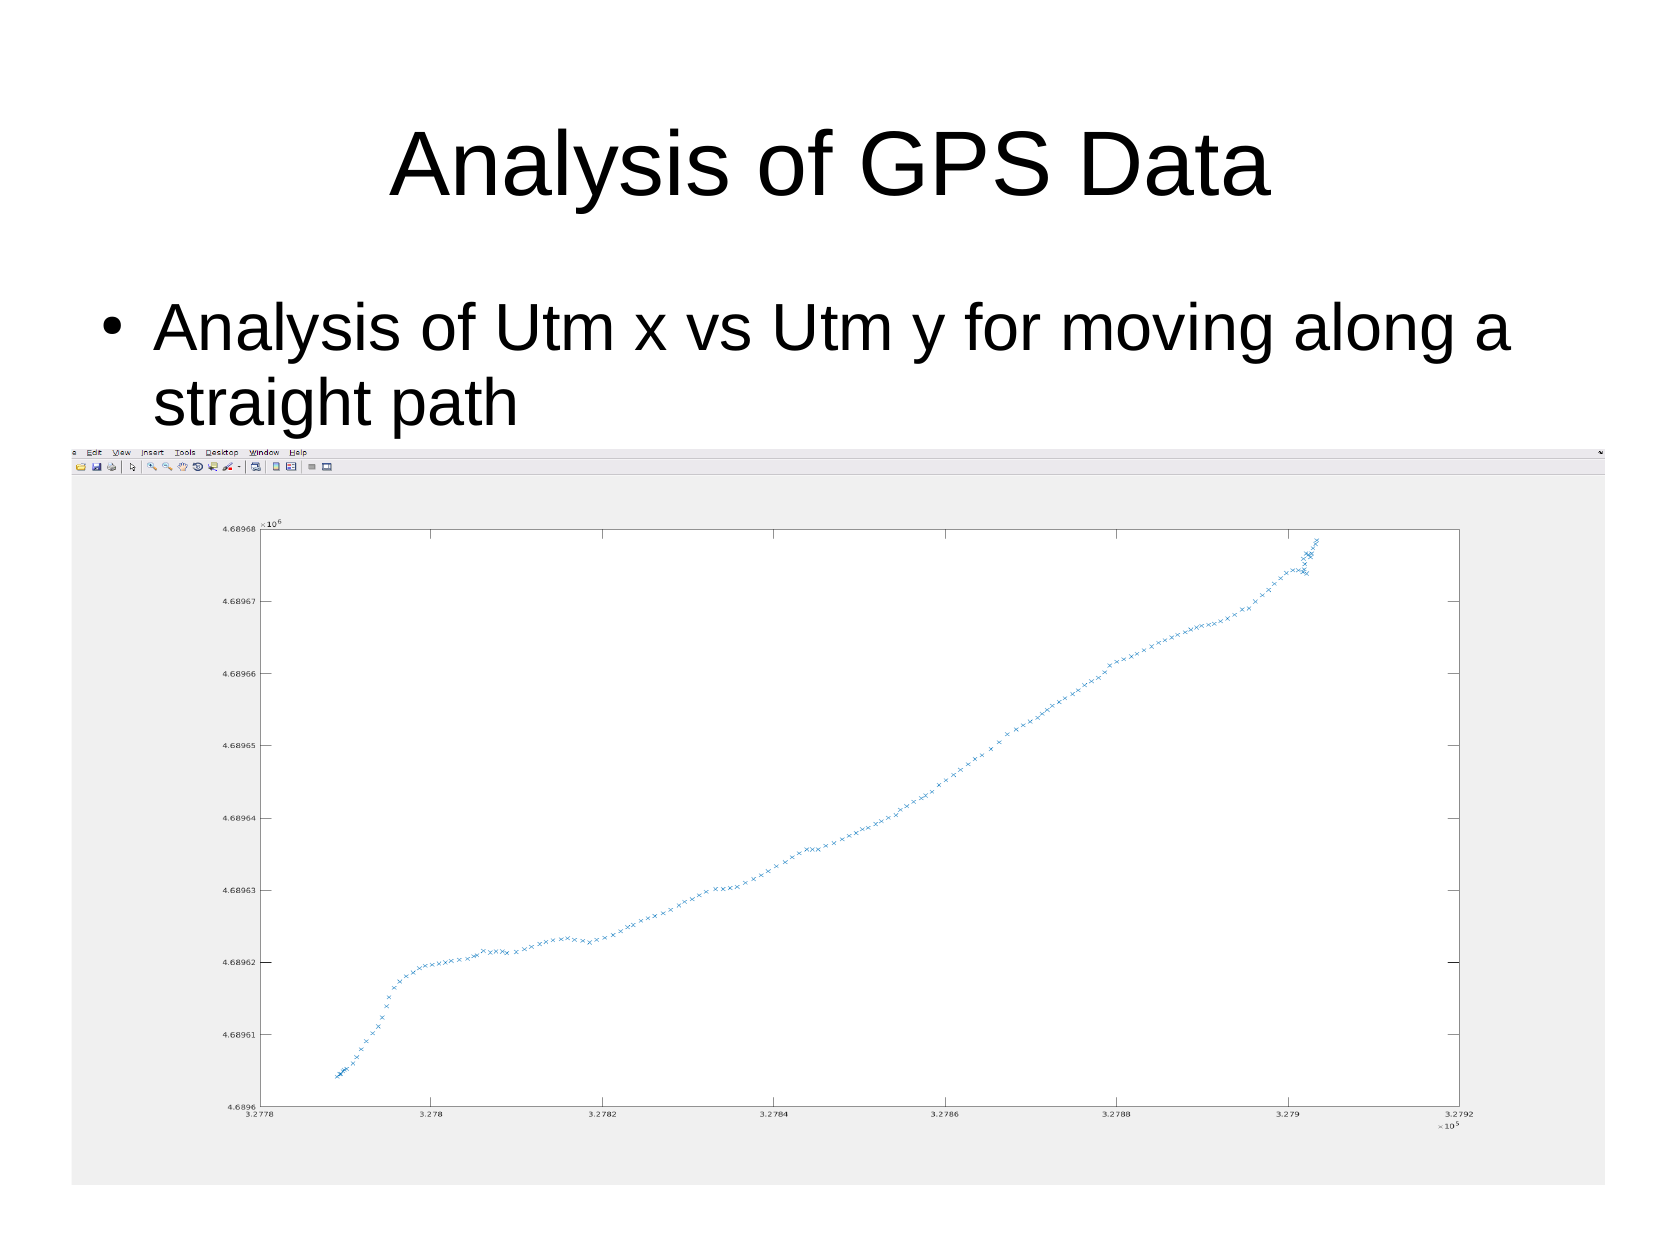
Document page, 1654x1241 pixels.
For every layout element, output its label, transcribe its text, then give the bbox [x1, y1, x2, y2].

picture [71, 449, 1606, 1186]
list Analysis of Utm x vs Utm y for moving along a straight path [82, 290, 1571, 449]
title Analysis of GPS Data [86, 60, 1576, 268]
